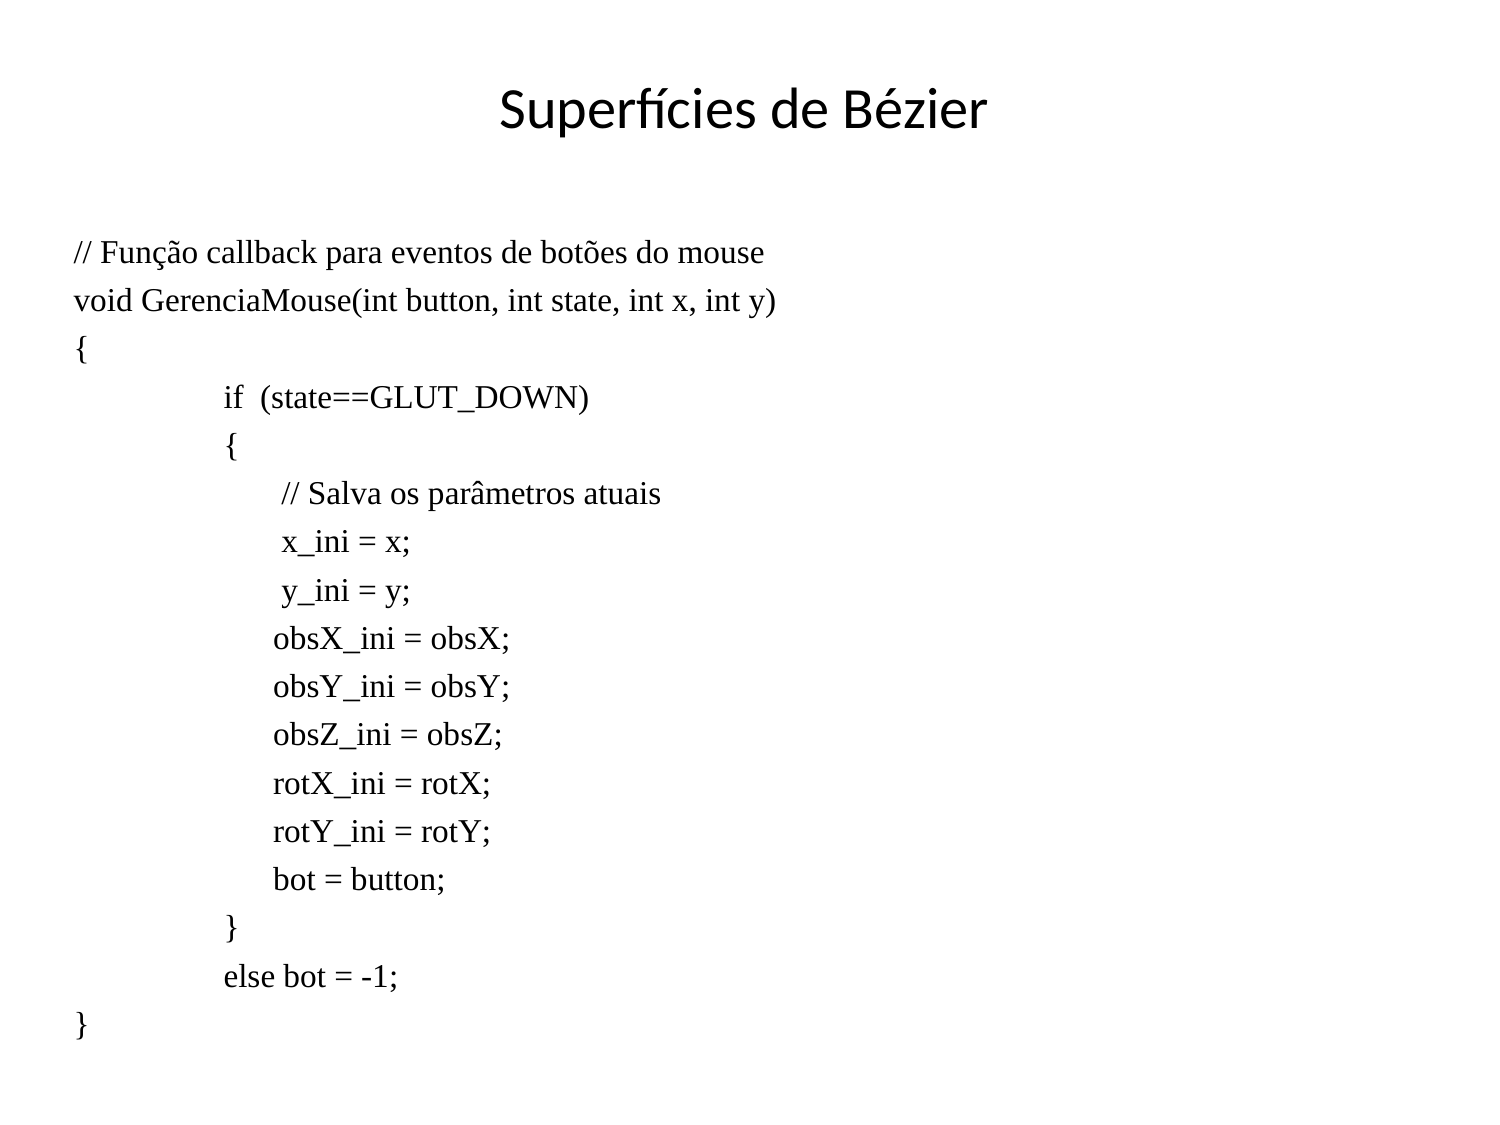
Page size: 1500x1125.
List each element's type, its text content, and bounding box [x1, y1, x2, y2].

title Superfícies de Bézier [23, 46, 1465, 165]
text_box // Função callback para eventos de botões do mouse void GerenciaMouse(int button, int state, int x, int y) { if (state==GLUT_DOWN) { // Salva os parâmetros atuais x_ini = x; y_ini = y; obsX_ini = obsX; obsY_ini = obsY; obsZ_ini = obsZ; rotX_ini = rotX; rotY_ini = rotY; bot = button; } else bot = -1; } [58, 222, 1336, 1050]
